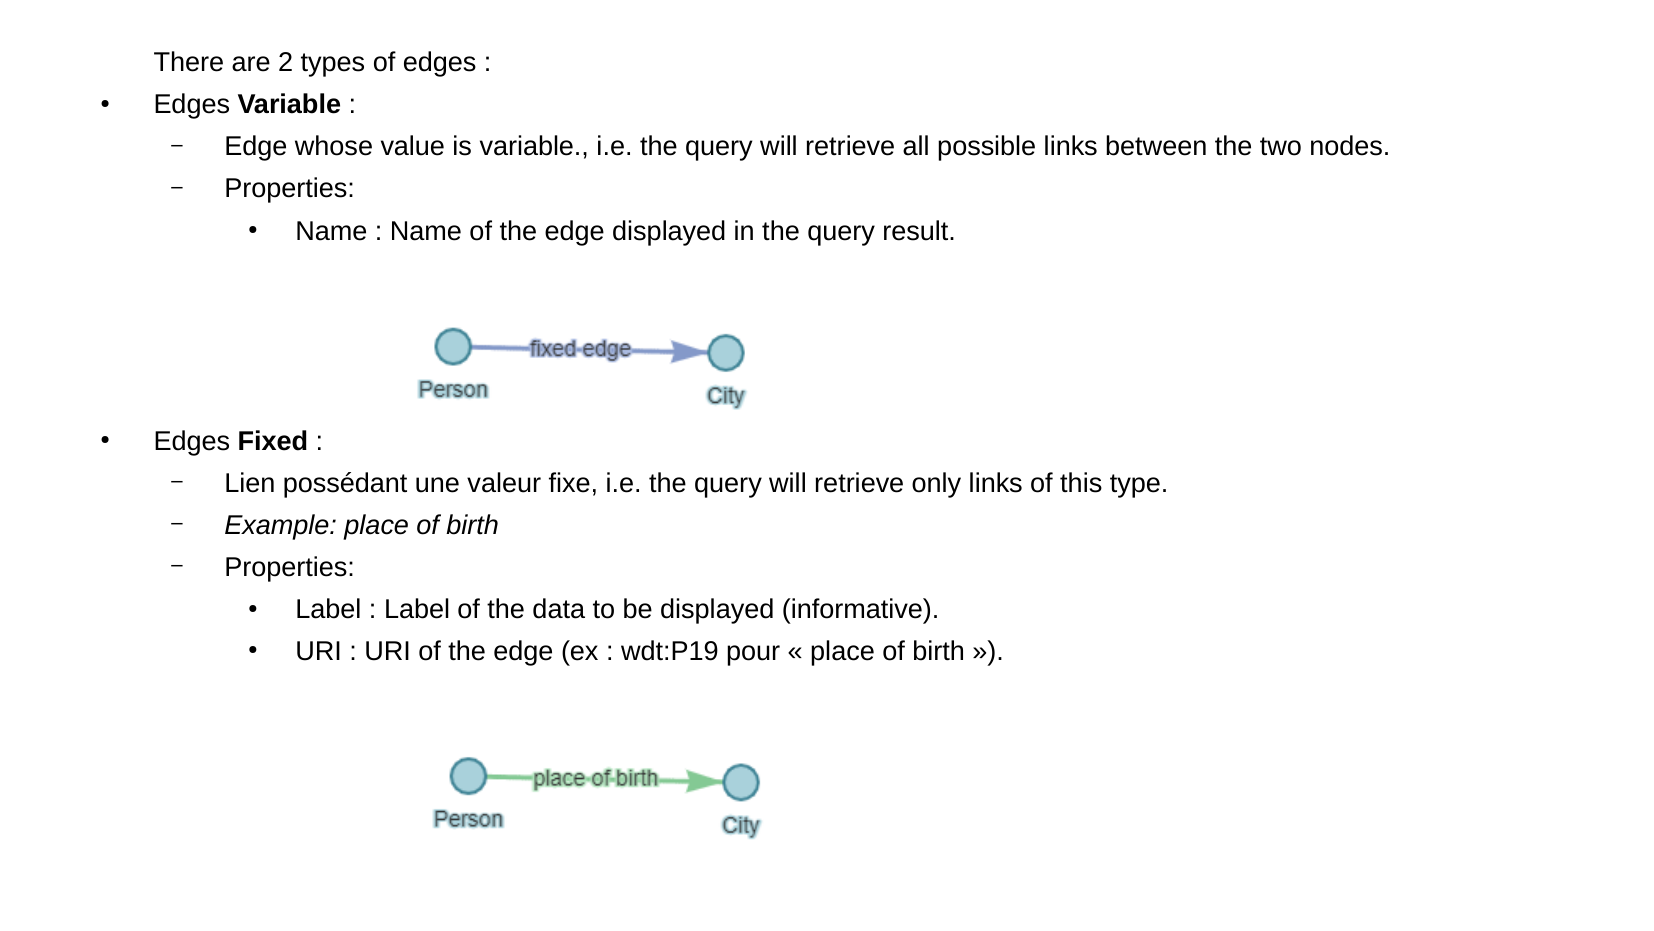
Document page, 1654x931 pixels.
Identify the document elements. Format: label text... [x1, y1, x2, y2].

picture [405, 259, 792, 449]
picture [403, 704, 804, 863]
list There are 2 types of edges : Edges Variable : Edge whose value is variable., i.e. the query will retrieve all possible links between the two nodes. Properties: Name : Name of the edge displayed in the query result. Edges Fixed : Lien possédant une valeur fixe, i.e. the query will retrieve only links of this type. Example: place of birth Properties: Label : Label of the data to be displayed (informative). URI : URI of the edge (ex : wdt:P19 pour « place of birth »). [82, 47, 1571, 886]
